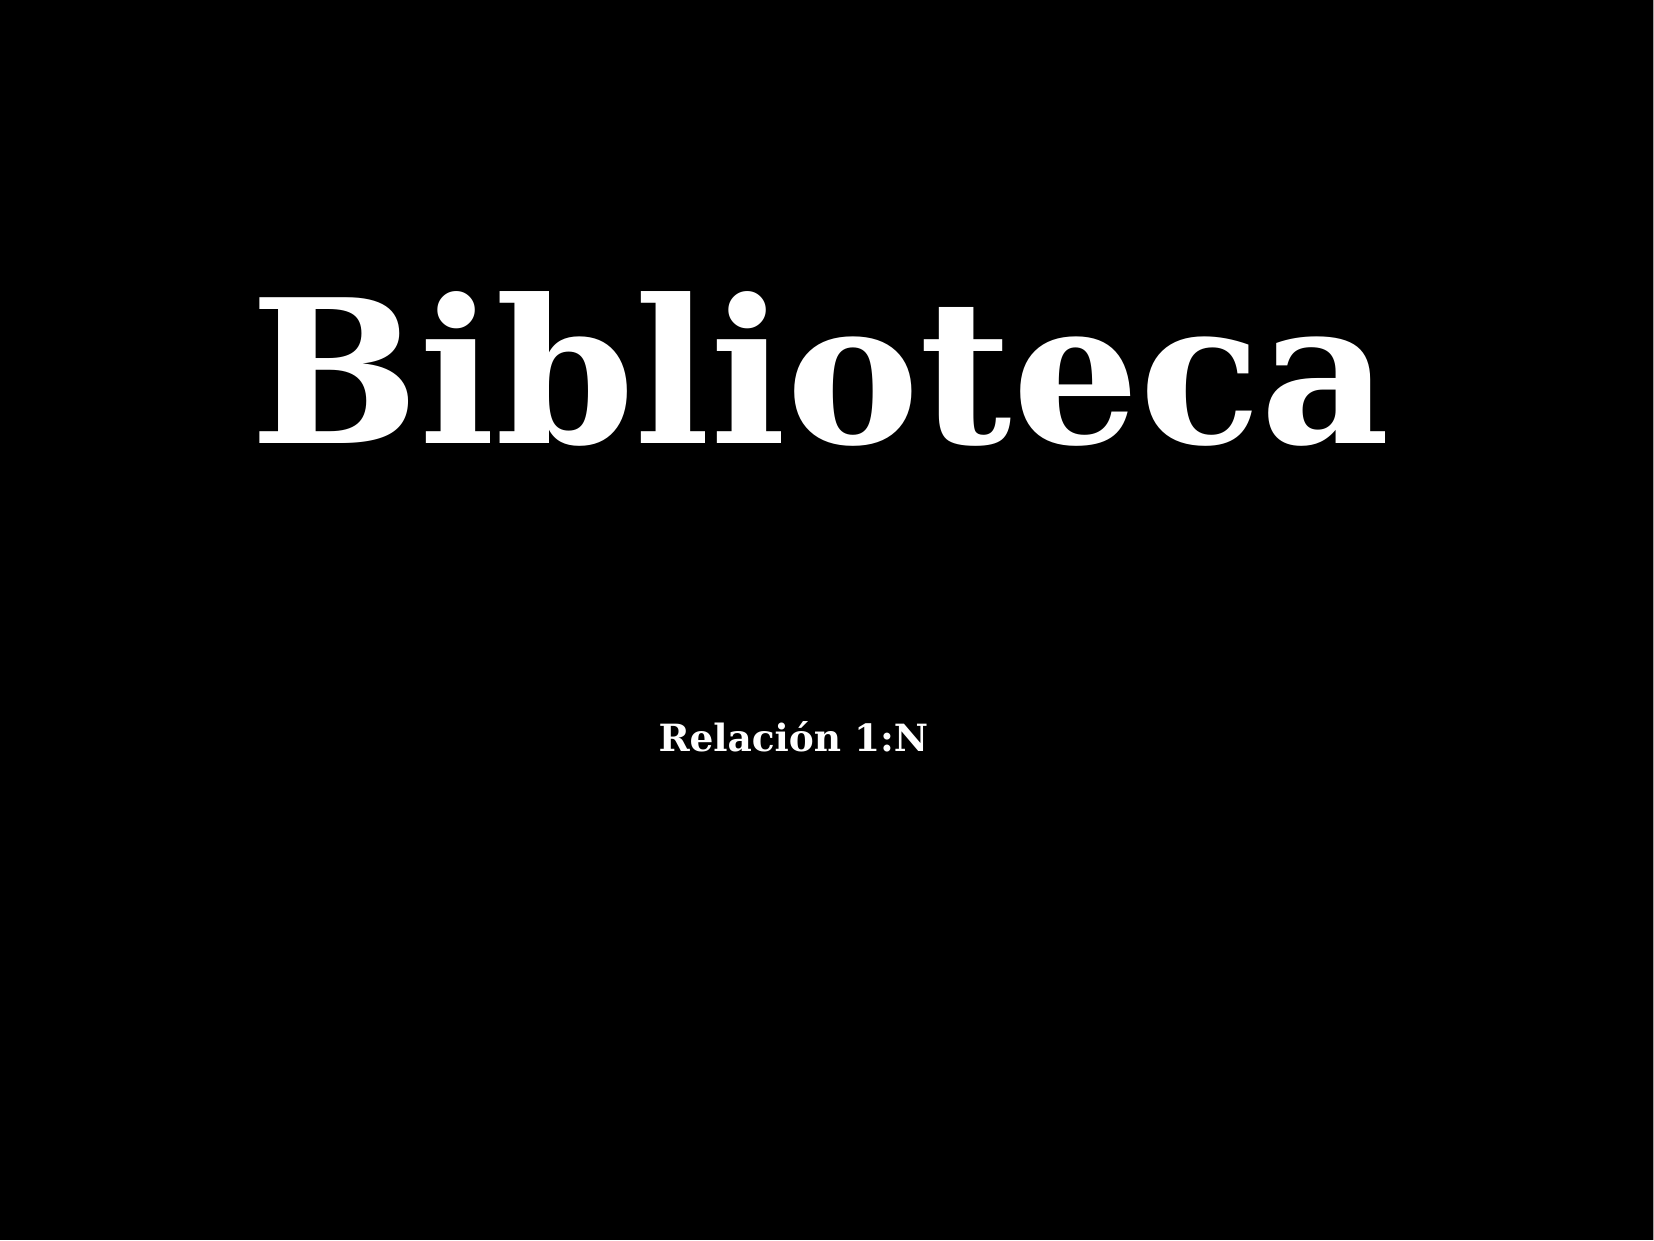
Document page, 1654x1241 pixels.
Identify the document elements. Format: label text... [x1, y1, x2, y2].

text_box Biblioteca [141, 20, 1501, 726]
text_box Relación 1:N [643, 708, 944, 768]
